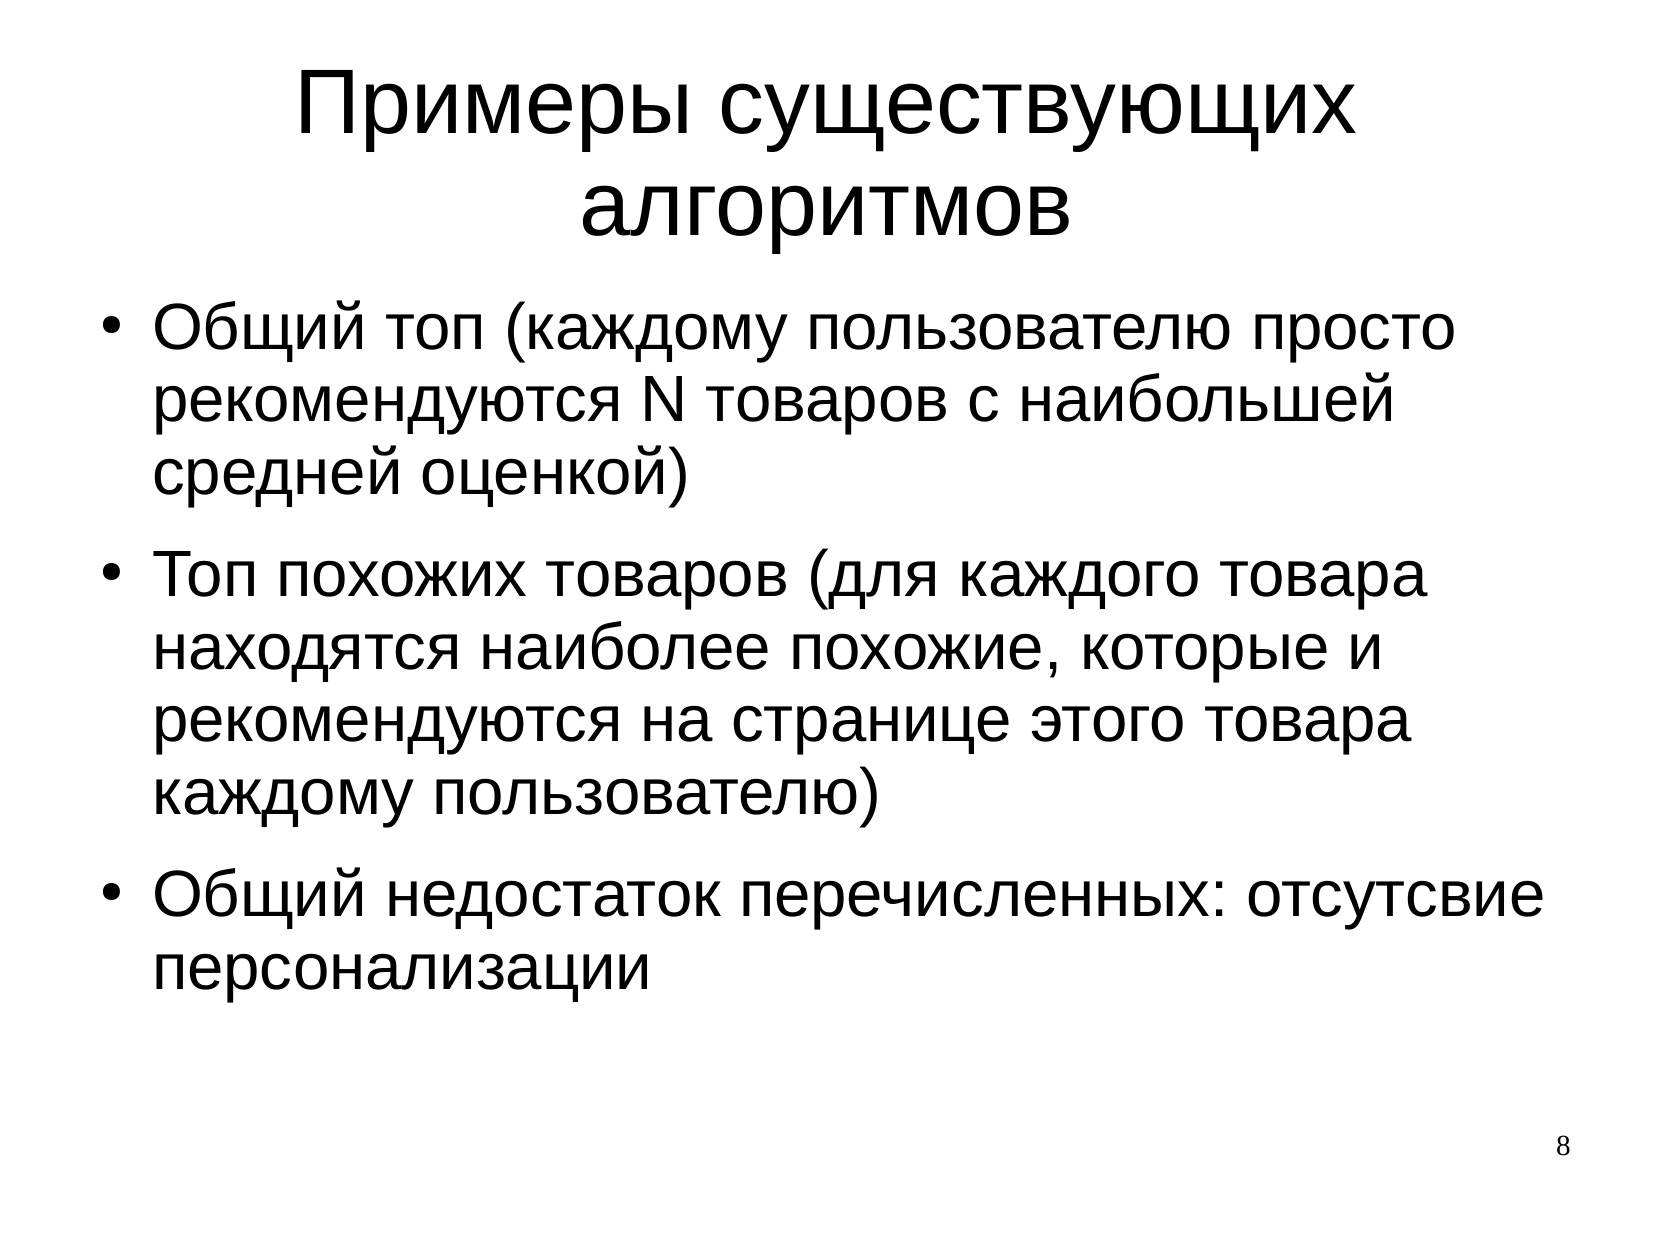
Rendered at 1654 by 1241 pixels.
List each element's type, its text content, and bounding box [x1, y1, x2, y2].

title Примеры существующих алгоритмов [82, 49, 1571, 257]
list Общий топ (каждому пользователю просто рекомендуются N товаров с наибольшей средней оценкой) Топ похожих товаров (для каждого товара находятся наиболее похожие, которые и рекомендуются на странице этого товара каждому пользователю) Общий недостаток перечисленных: отсутсвие персонализации [82, 290, 1571, 1010]
